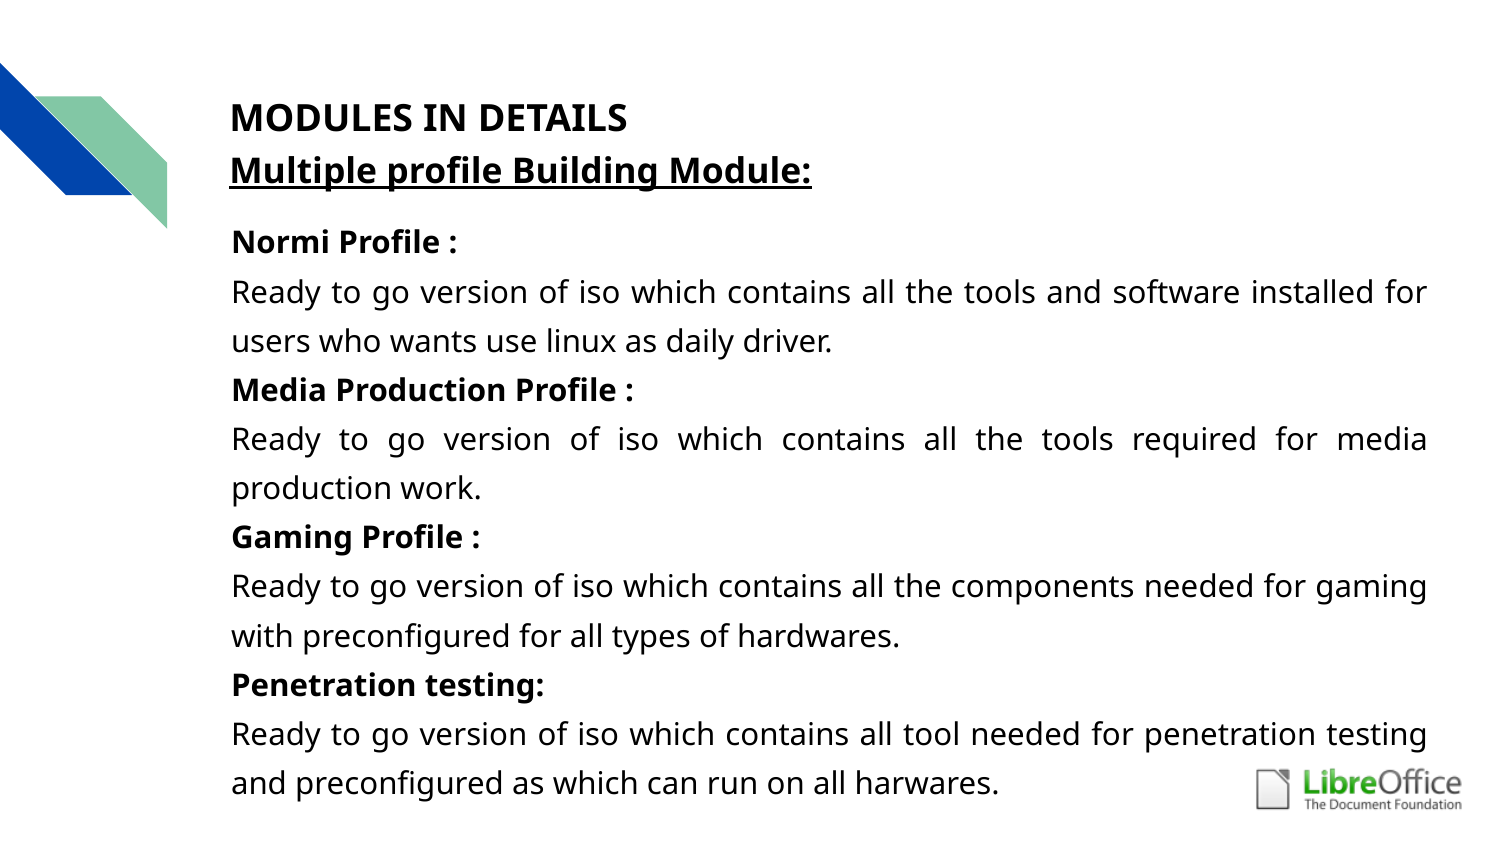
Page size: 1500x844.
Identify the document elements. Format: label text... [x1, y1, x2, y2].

text_box Multiple profile Building Module: [214, 137, 1042, 198]
picture [1240, 751, 1477, 827]
text_box Normi Profile : Ready to go version of iso which contains all the tools and software installed for users who wants use linux as daily driver. Media Production Profile : Ready to go version of iso which contains all the tools required for media production work. Gaming Profile : Ready to go version of iso which contains all the components needed for gaming with preconfigured for all types of hardwares. Penetration testing: Ready to go version of iso which contains all tool needed for penetration testing and preconfigured as which can run on all harwares. [216, 206, 1445, 760]
text_box MODULES IN DETAILS [214, 87, 1248, 149]
